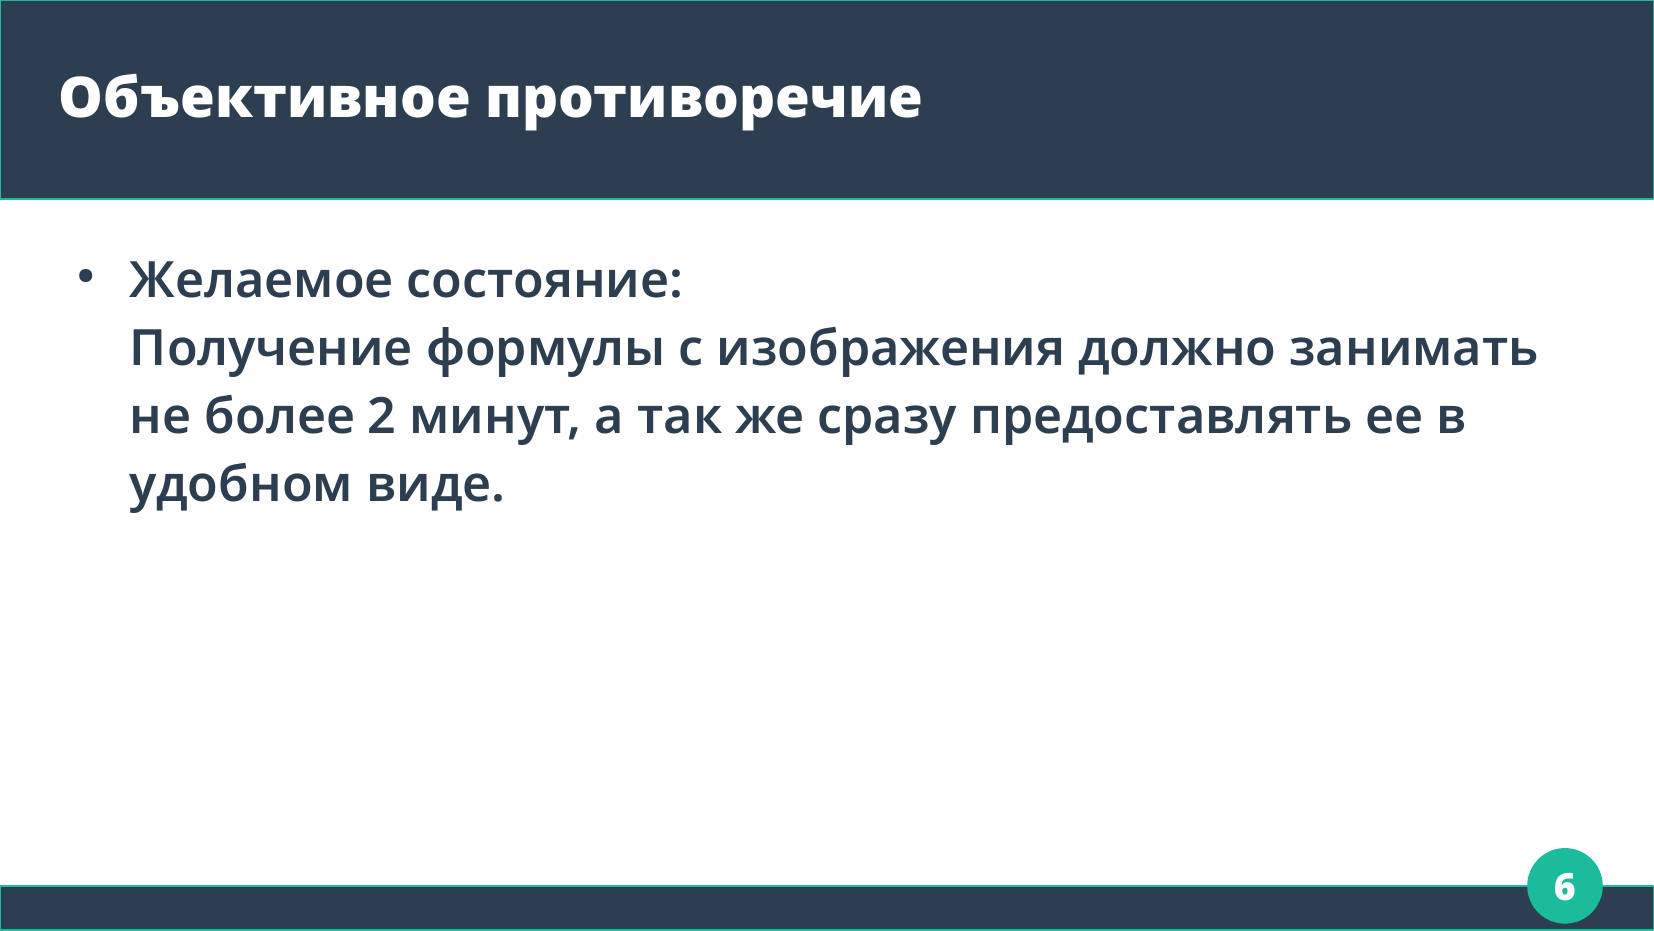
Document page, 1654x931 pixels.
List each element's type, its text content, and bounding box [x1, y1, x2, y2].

list Желаемое состояние: Получение формулы с изображения должно занимать не более 2 минут, а так же сразу предоставлять ее в удобном виде. [59, 243, 1595, 864]
title Объективное противоречие [59, 37, 1595, 156]
